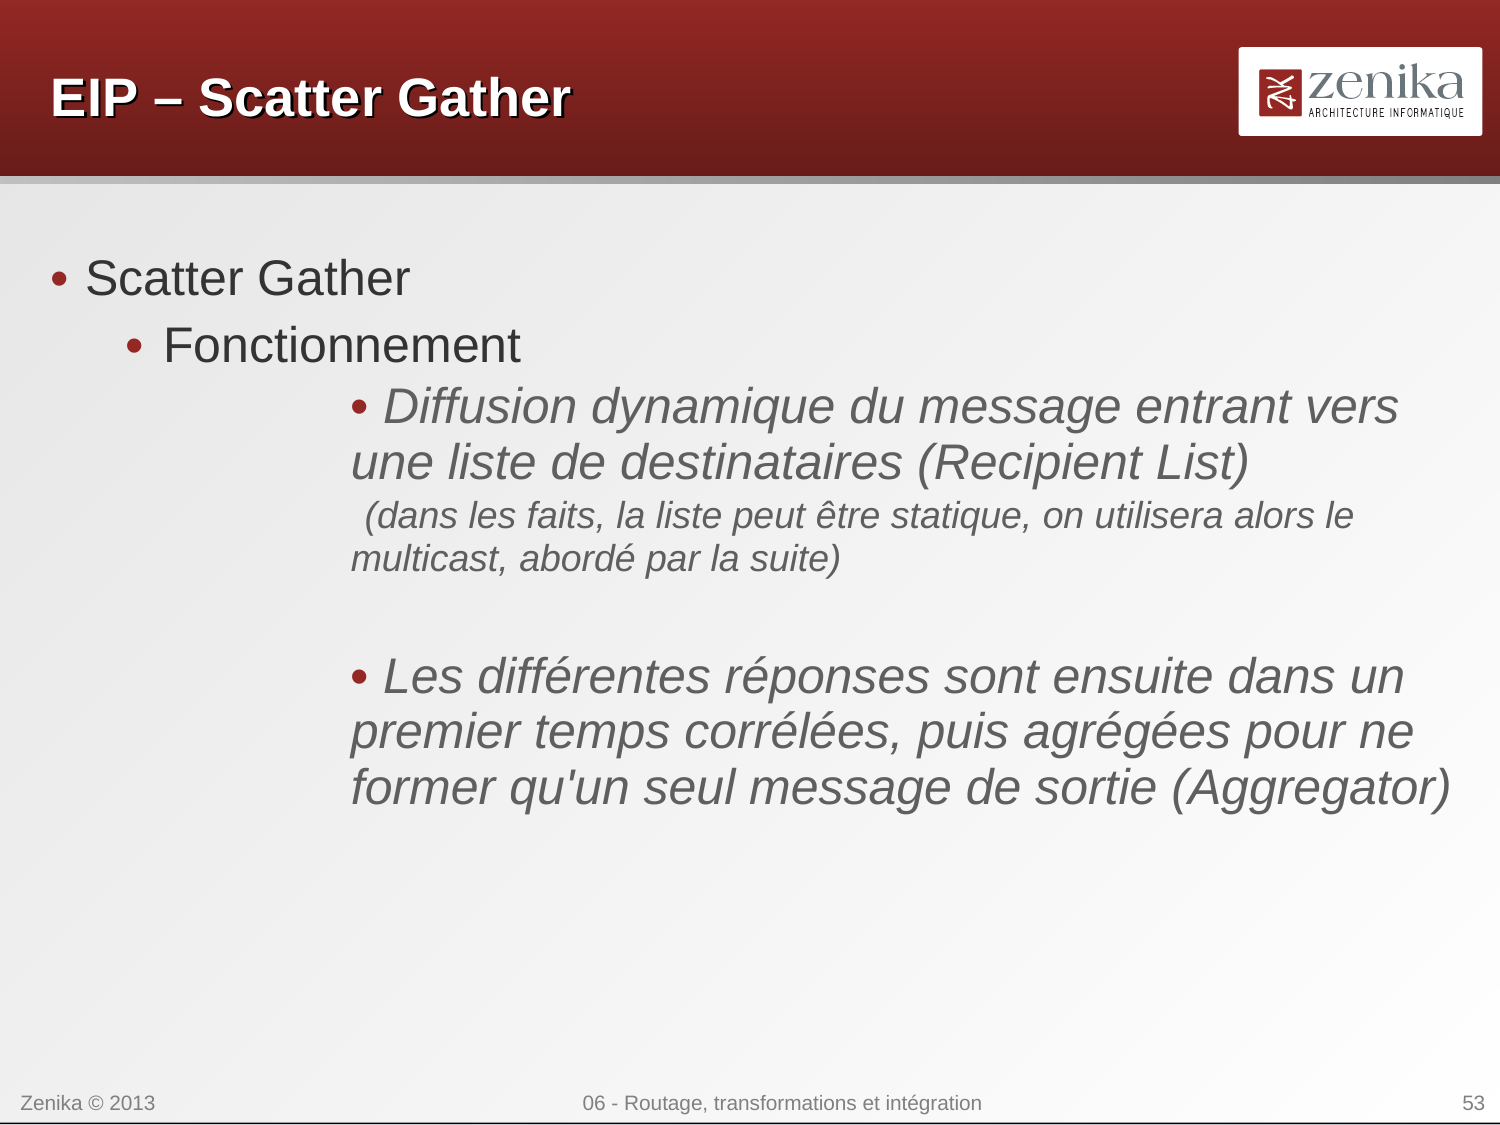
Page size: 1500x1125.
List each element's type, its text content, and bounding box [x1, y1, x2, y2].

title EIP – Scatter Gather [50, 22, 1206, 172]
picture [1257, 58, 1464, 125]
list Scatter Gather Fonctionnement Diffusion dynamique du message entrant vers une liste de destinataires (Recipient List) (dans les faits, la liste peut être statique, on utilisera alors le multicast, abordé par la suite) Les différentes réponses sont ensuite dans un premier temps corrélées, puis agrégées pour ne former qu'un seul message de sortie (Aggregator) [50, 250, 1477, 1064]
